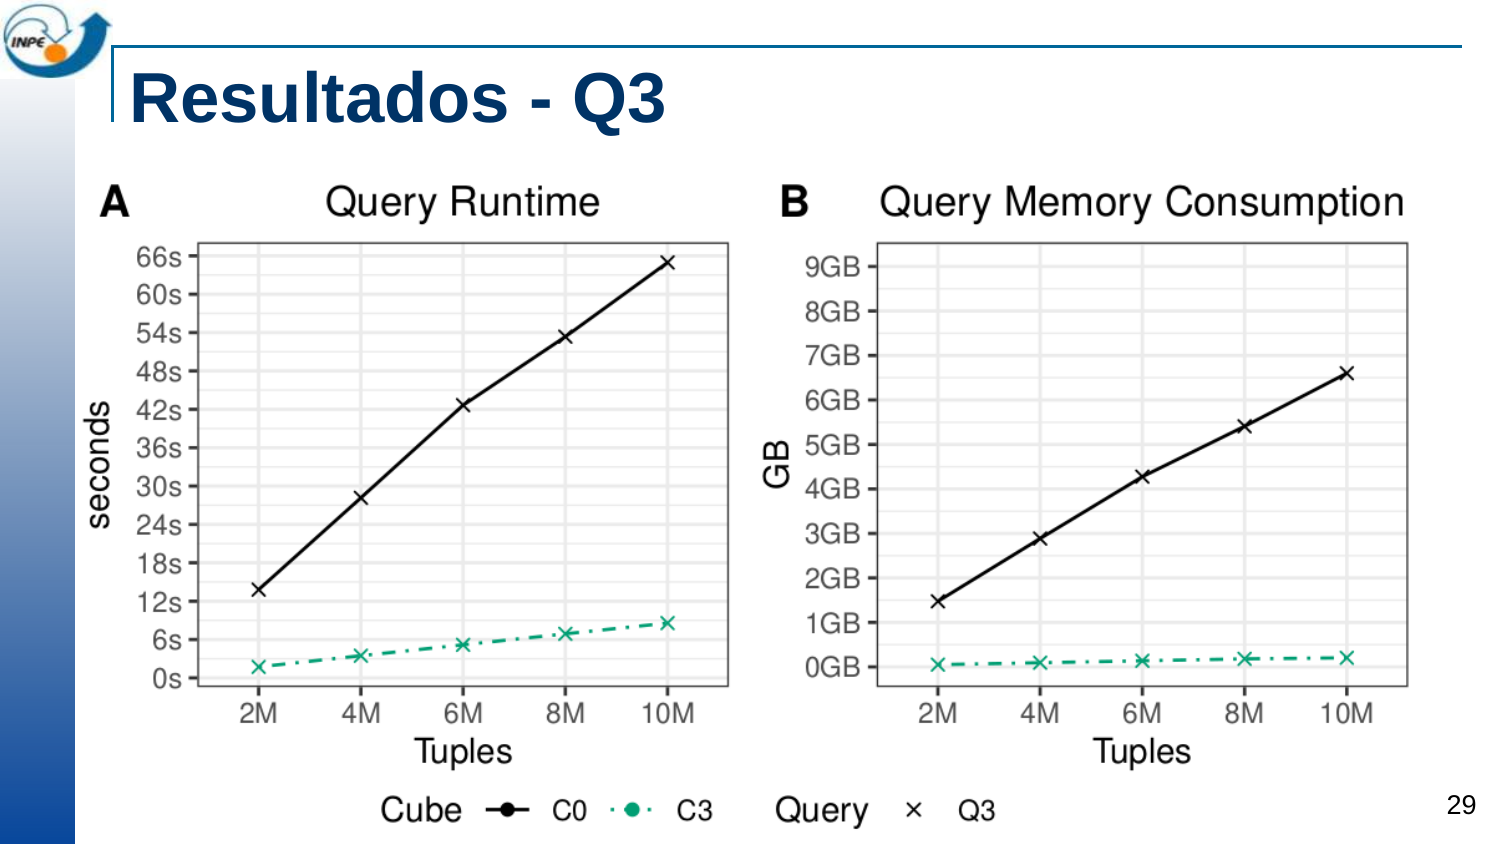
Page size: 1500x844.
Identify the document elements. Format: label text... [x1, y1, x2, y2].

title Resultados - Q3 [112, 46, 1450, 141]
slide_number <number> [1425, 779, 1494, 844]
picture [0, 0, 113, 79]
picture [75, 152, 1425, 844]
